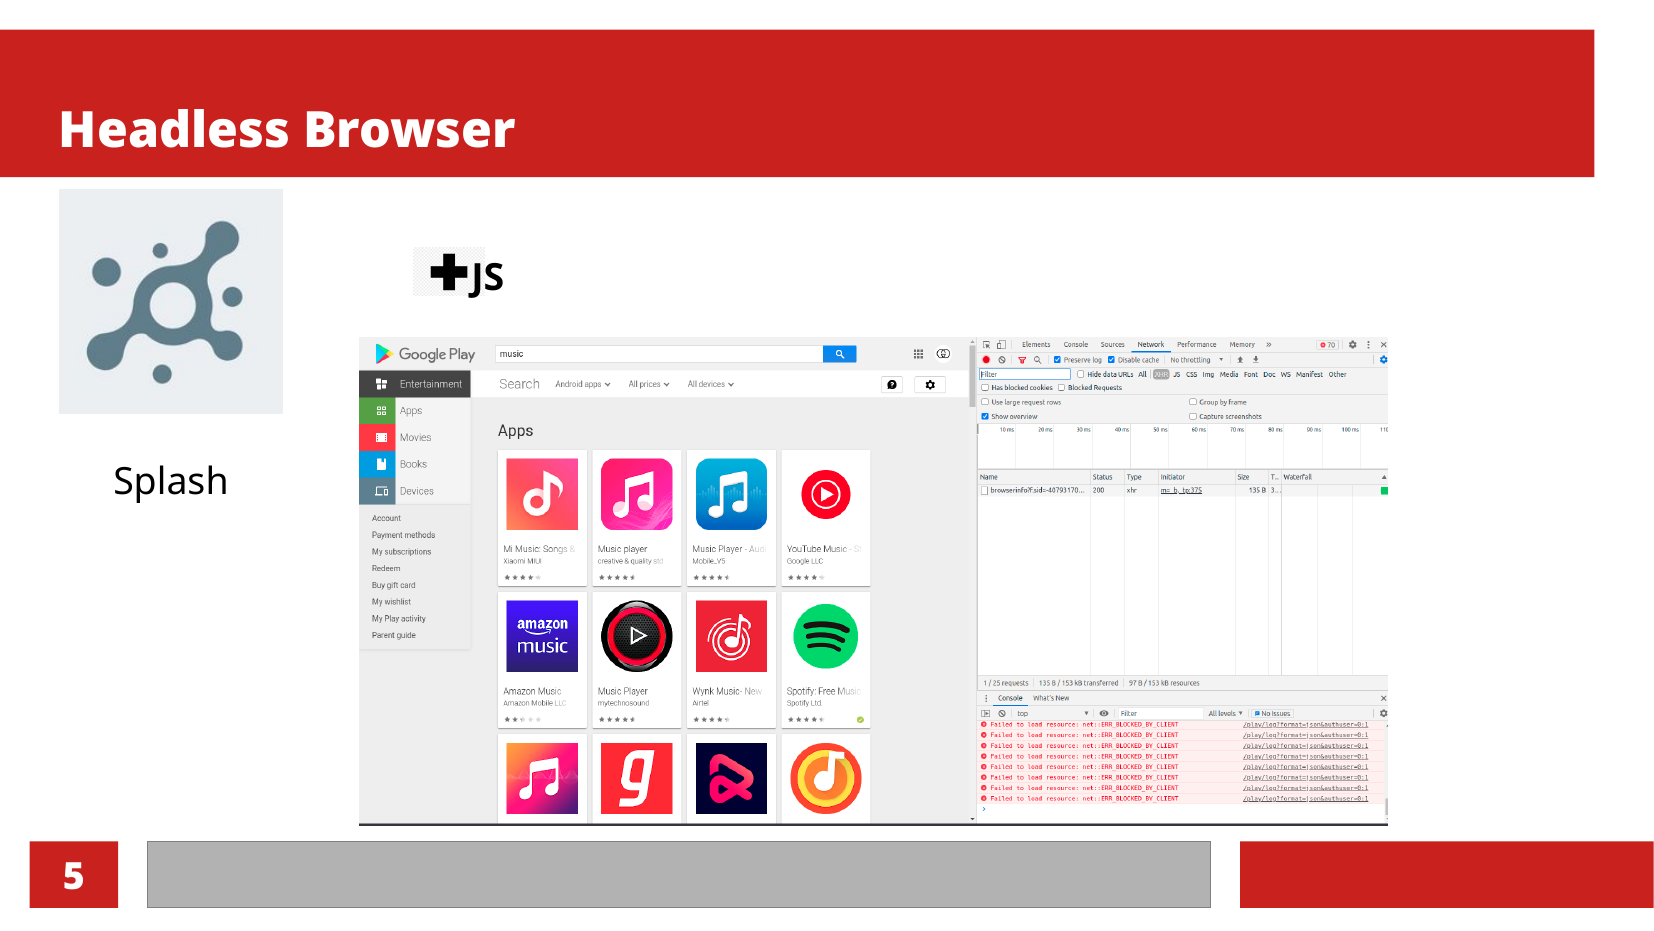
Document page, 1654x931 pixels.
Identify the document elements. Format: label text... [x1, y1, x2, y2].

picture [413, 247, 485, 296]
picture [59, 189, 283, 414]
picture [359, 337, 1388, 826]
picture [378, 459, 385, 469]
title Headless Browser [59, 44, 1595, 163]
